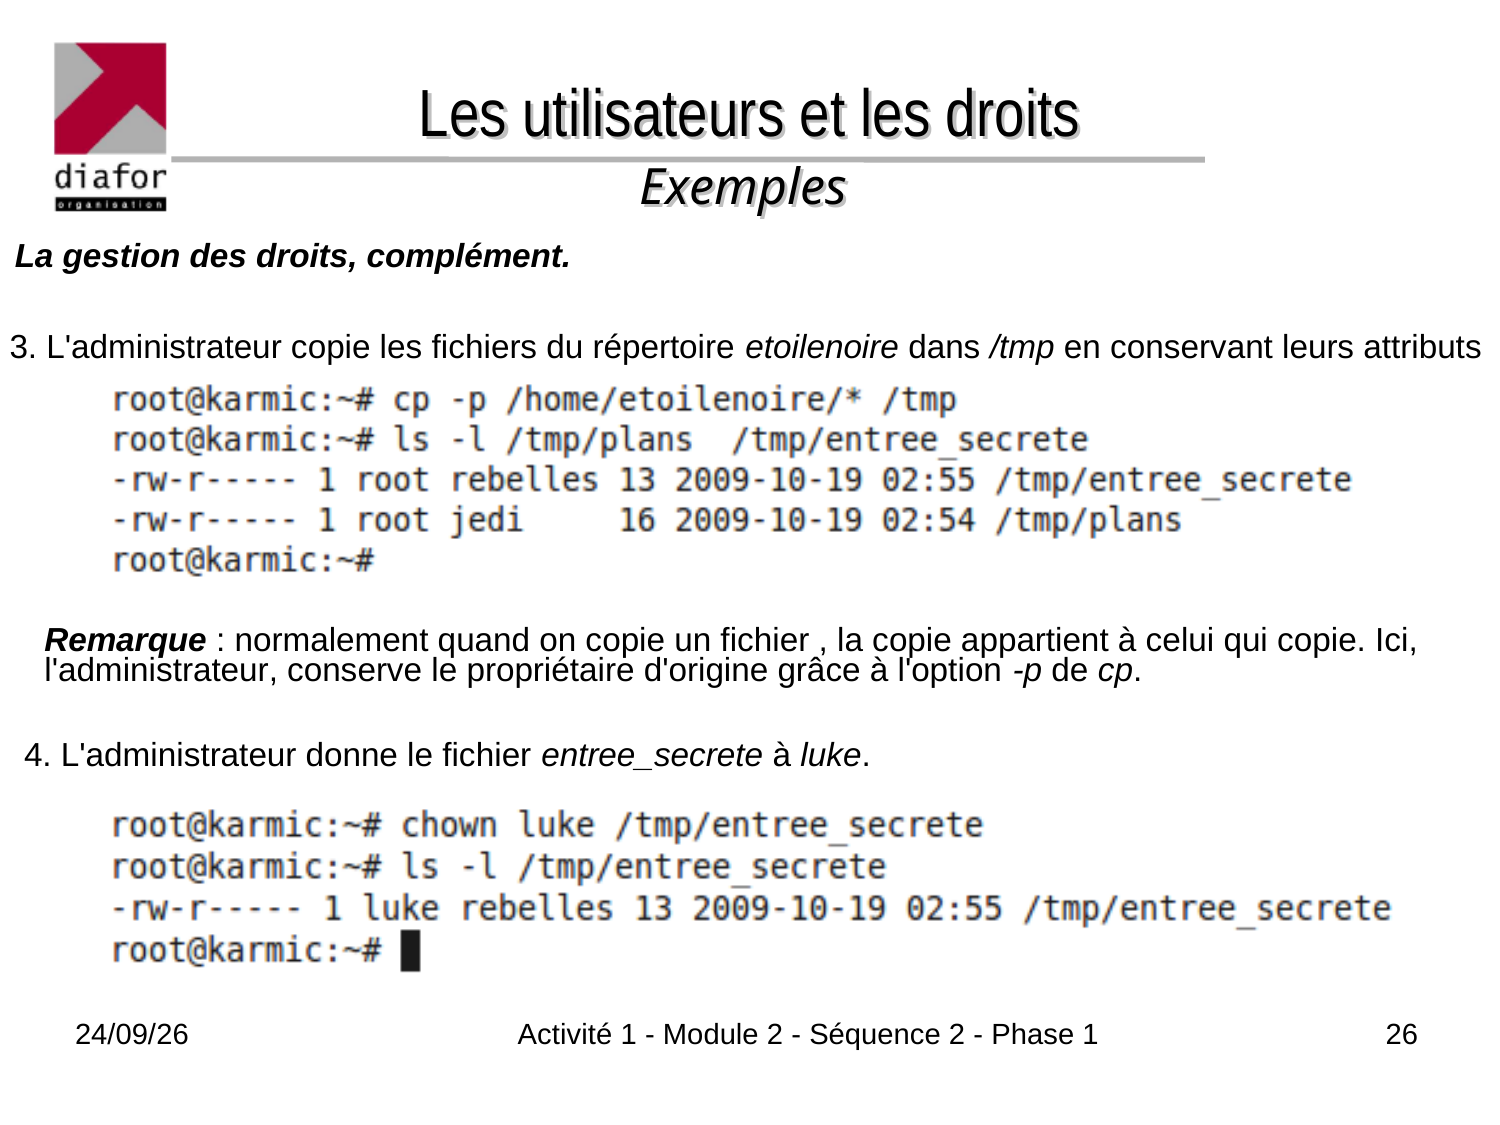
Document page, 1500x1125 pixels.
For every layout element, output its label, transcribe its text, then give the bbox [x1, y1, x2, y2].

text_box 3. L'administrateur copie les fichiers du répertoire etoilenoire dans /tmp en conservant leurs attributs [0, 326, 1498, 373]
text_box 4. L'administrateur donne le fichier entree_secrete à luke. [9, 734, 887, 780]
picture [111, 383, 1388, 591]
picture [53, 42, 168, 213]
text_box Remarque : normalement quand on copie un fichier , la copie appartient à celui qui copie. Ici, l'administrateur, conserve le propriétaire d'origine grâce à l'option -p de cp. [29, 620, 1445, 696]
title Les utilisateurs et les droits Exemples [75, 45, 1426, 250]
text_box La gestion des droits, complément. [0, 236, 587, 282]
picture [110, 808, 1441, 987]
